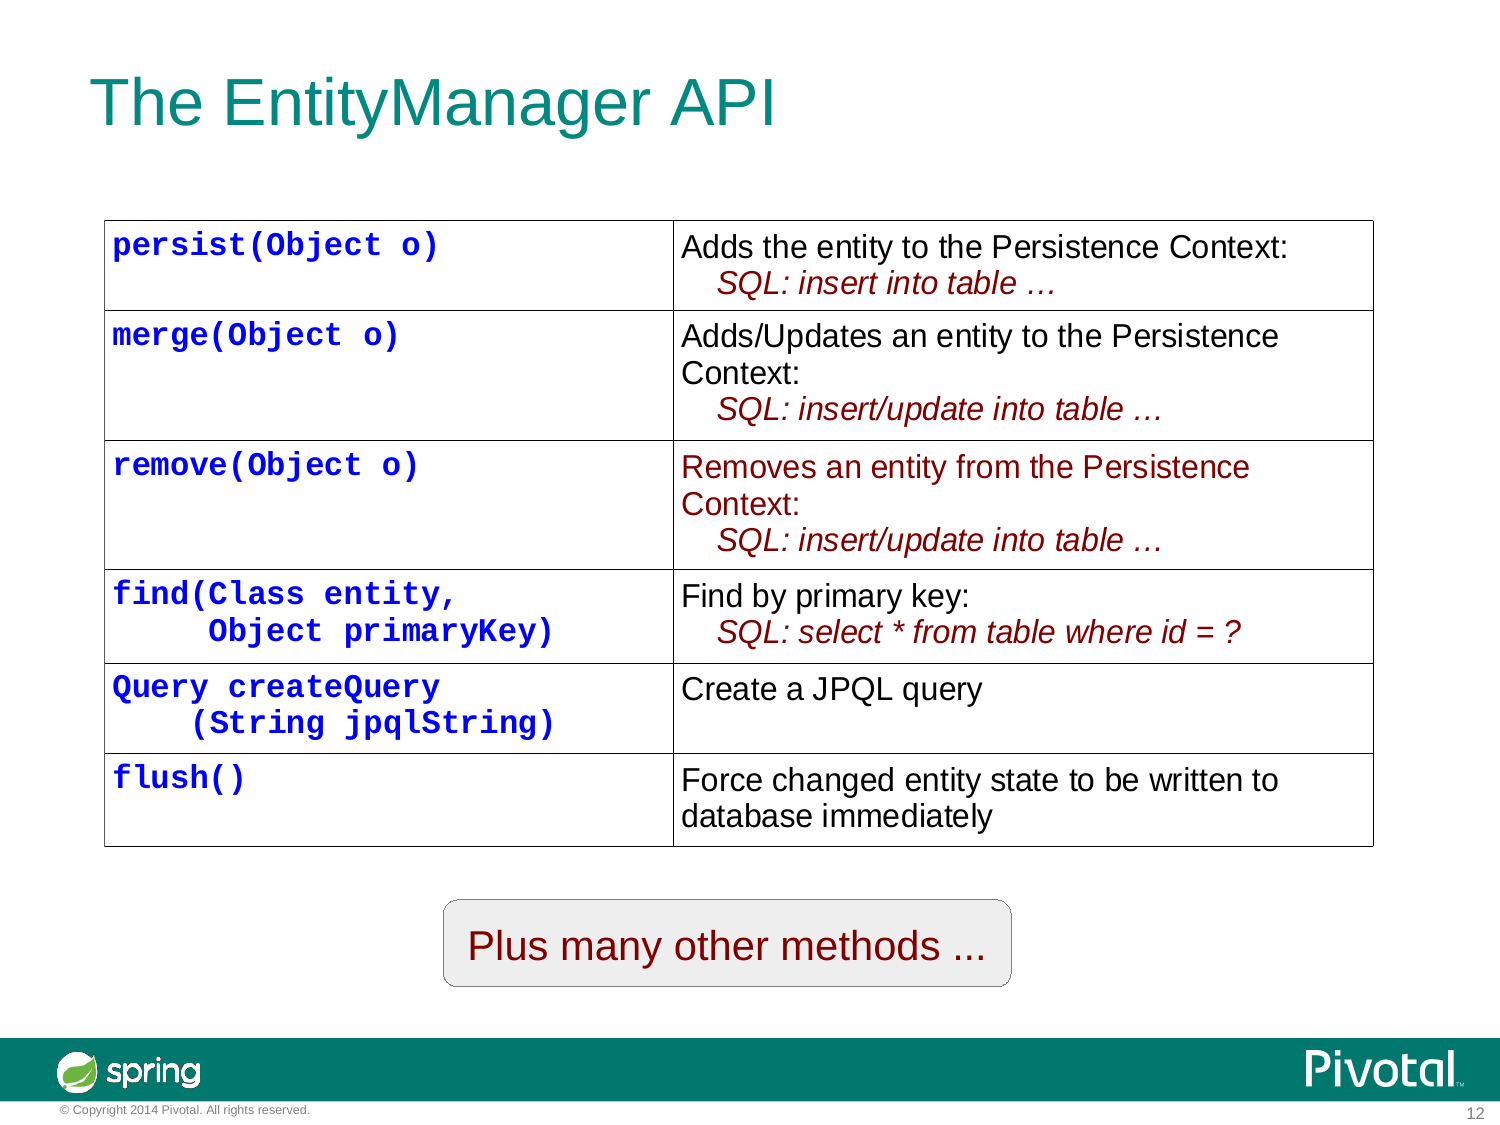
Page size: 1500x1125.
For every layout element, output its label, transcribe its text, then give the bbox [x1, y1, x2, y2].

title The EntityManager API [75, 45, 1426, 233]
picture [32, 1041, 210, 1103]
chart [104, 220, 1500, 923]
picture [1306, 1050, 1464, 1087]
text_box Plus many other methods ... [443, 899, 1012, 987]
